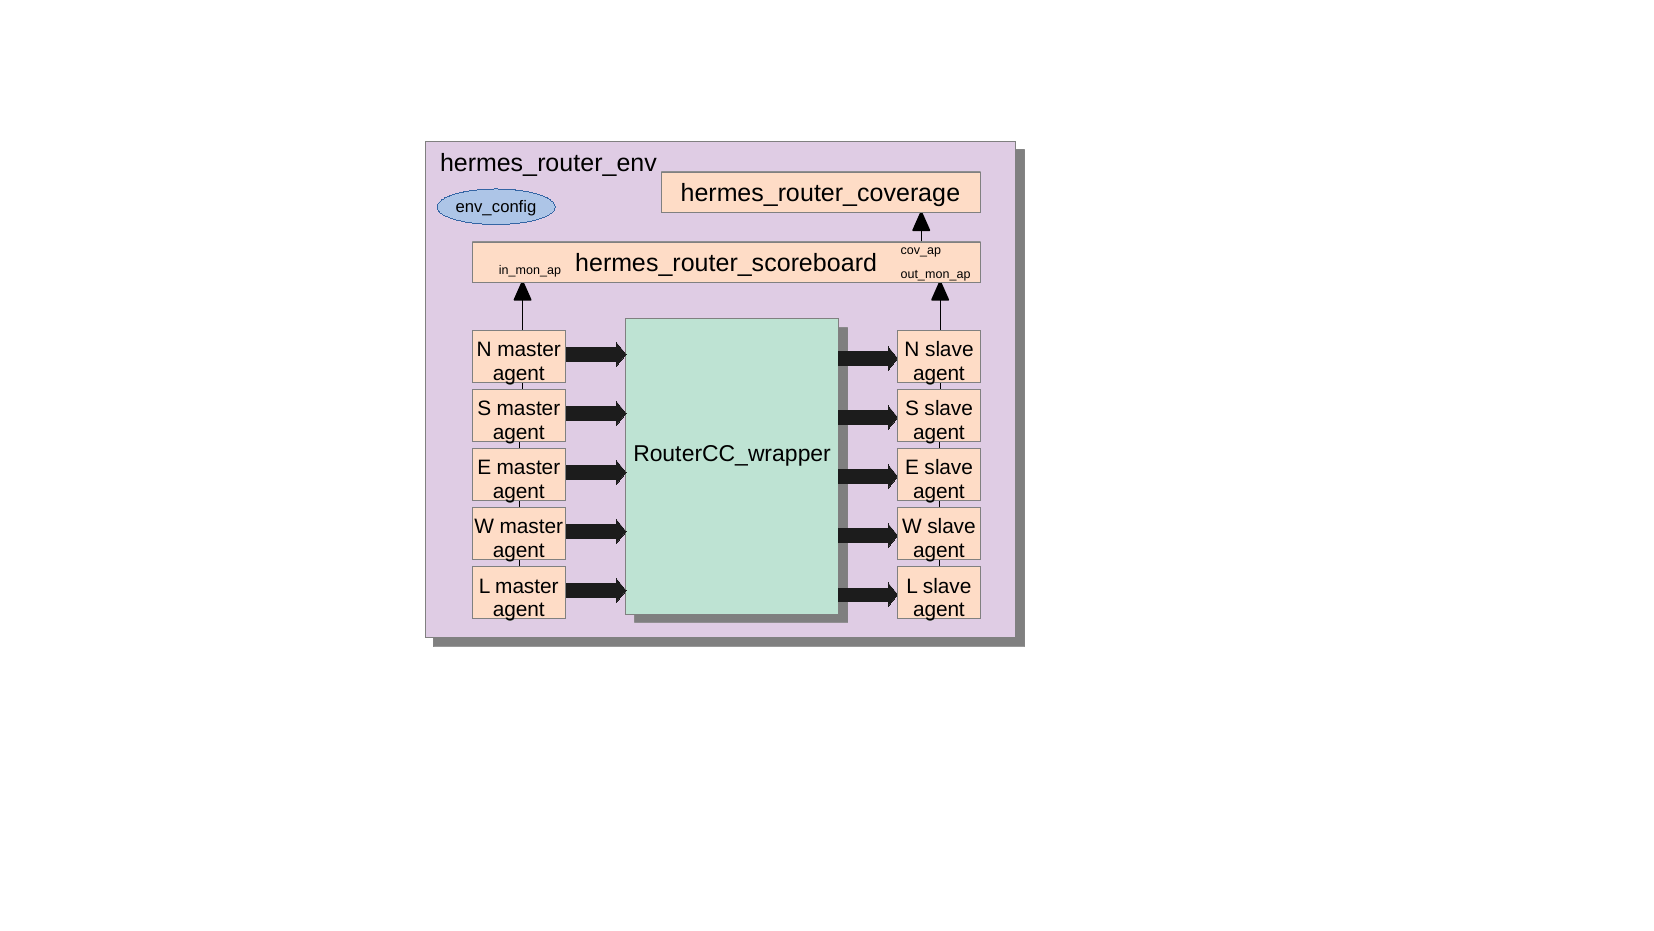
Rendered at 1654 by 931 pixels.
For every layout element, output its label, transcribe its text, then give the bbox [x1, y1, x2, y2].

text_box RouterCC_wrapper [625, 318, 839, 615]
text_box hermes_router_coverage [661, 172, 981, 213]
text_box hermes_router_env [425, 141, 1016, 638]
text_box W slave agent [897, 507, 981, 560]
text_box [838, 405, 897, 430]
text_box S master agent [472, 389, 566, 442]
text_box [566, 460, 627, 485]
text_box [838, 582, 897, 607]
text_box cov_ap [885, 236, 993, 263]
text_box [566, 578, 627, 603]
text_box [566, 401, 627, 426]
text_box [838, 523, 897, 548]
text_box N master agent [472, 330, 566, 383]
text_box [838, 464, 897, 489]
text_box L master agent [472, 566, 566, 619]
text_box env_config [437, 188, 556, 225]
text_box E master agent [472, 448, 566, 501]
text_box out_mon_ap [885, 263, 993, 287]
text_box [838, 346, 897, 371]
text_box [566, 342, 627, 367]
text_box S slave agent [897, 389, 981, 442]
text_box in_mon_ap [484, 256, 579, 283]
text_box E slave agent [897, 448, 981, 501]
text_box L slave agent [897, 566, 981, 619]
text_box [566, 519, 627, 544]
text_box N slave agent [897, 330, 981, 383]
text_box W master agent [472, 507, 566, 560]
text_box hermes_router_scoreboard [472, 242, 885, 283]
